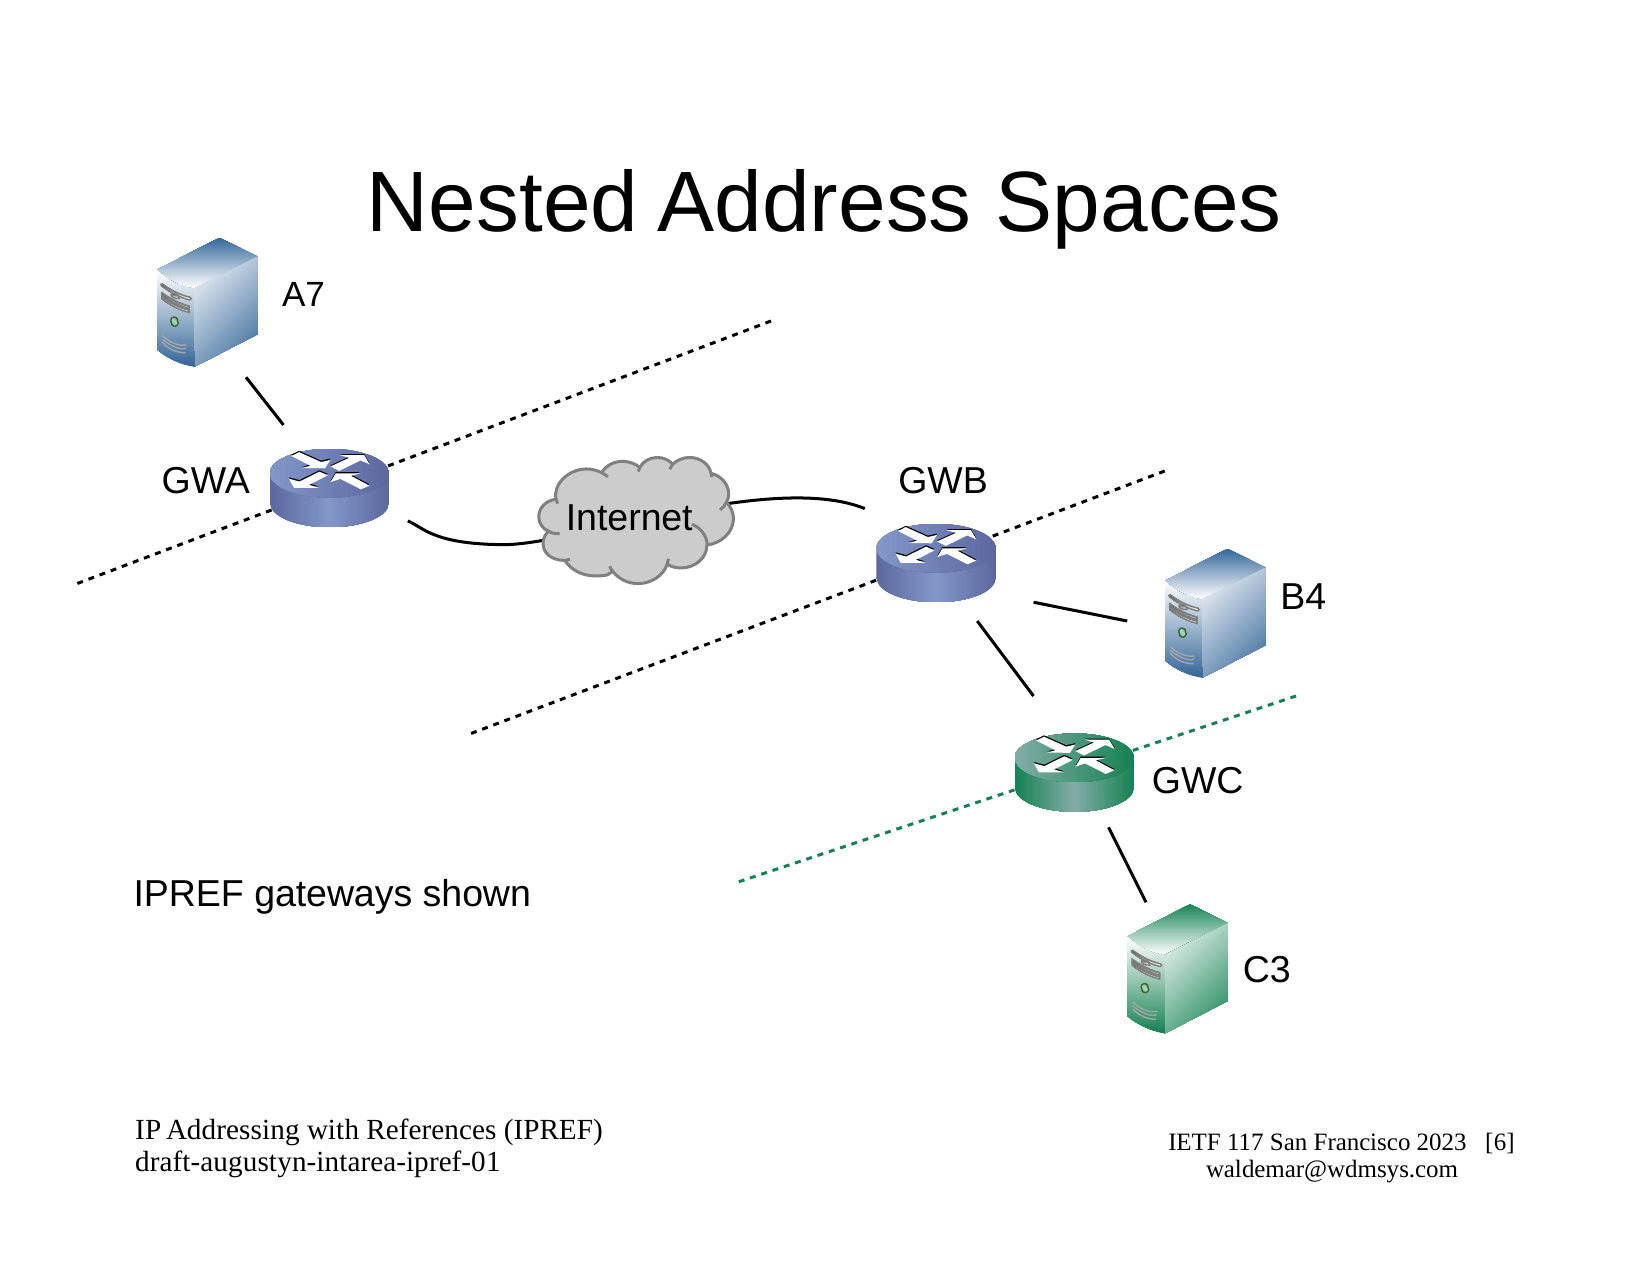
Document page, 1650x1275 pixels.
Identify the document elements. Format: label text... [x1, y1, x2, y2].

text_box C3 [1228, 941, 1306, 998]
text_box GWA [146, 452, 265, 510]
text_box [1014, 733, 1135, 812]
text_box [156, 237, 258, 367]
text_box GWC [1137, 751, 1259, 809]
text_box IPREF gateways shown [118, 864, 547, 922]
text_box B4 [1265, 567, 1342, 625]
text_box GWB [883, 452, 1003, 510]
text_box A7 [267, 266, 340, 322]
text_box [269, 448, 390, 528]
text_box [1164, 548, 1266, 678]
text_box Internet [538, 457, 734, 584]
text_box [876, 523, 997, 603]
title Nested Address Spaces [135, 104, 1515, 298]
text_box [1127, 904, 1229, 1034]
